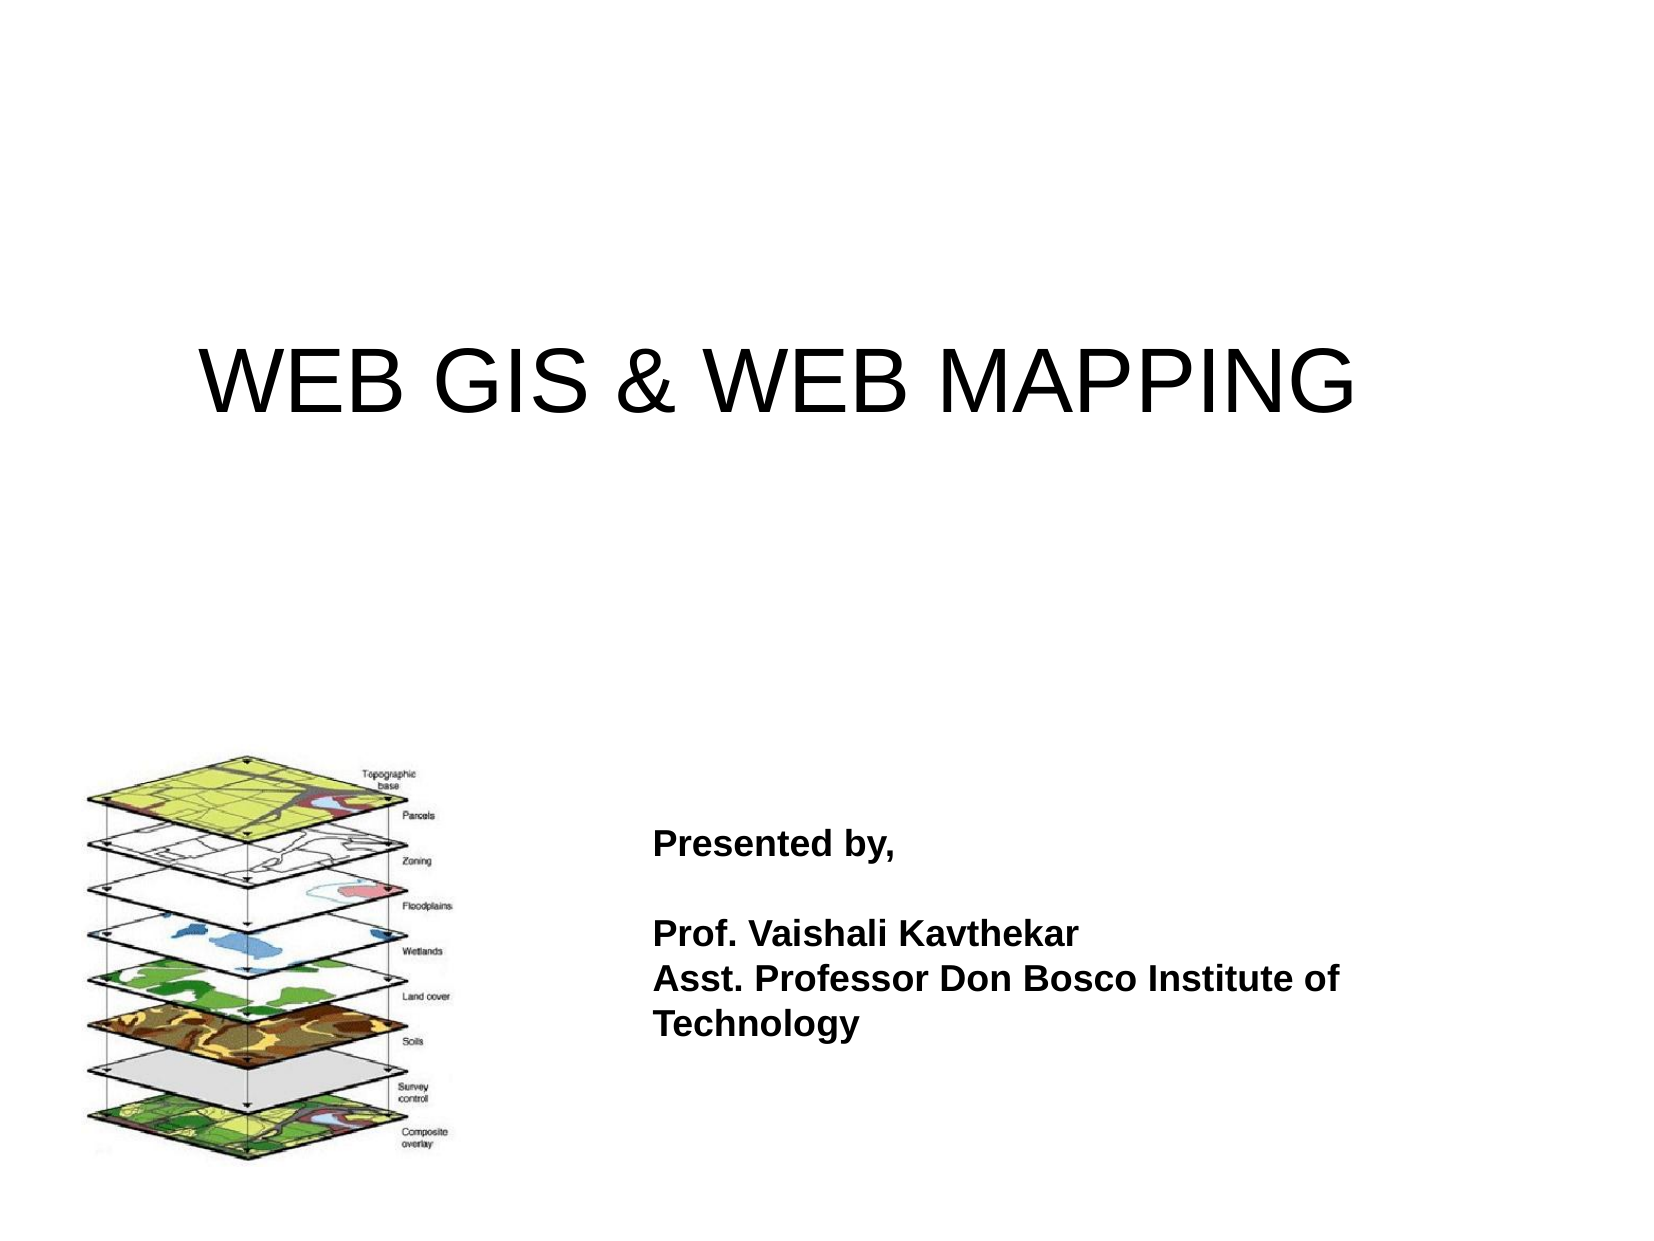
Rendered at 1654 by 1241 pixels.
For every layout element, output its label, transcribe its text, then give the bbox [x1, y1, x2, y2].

picture [81, 744, 461, 1167]
text_box Presented by, Prof. Vaishali Kavthekar Asst. Professor Don Bosco Institute of Technology [637, 767, 1571, 1052]
title WEB GIS & WEB MAPPING [35, 277, 1524, 485]
